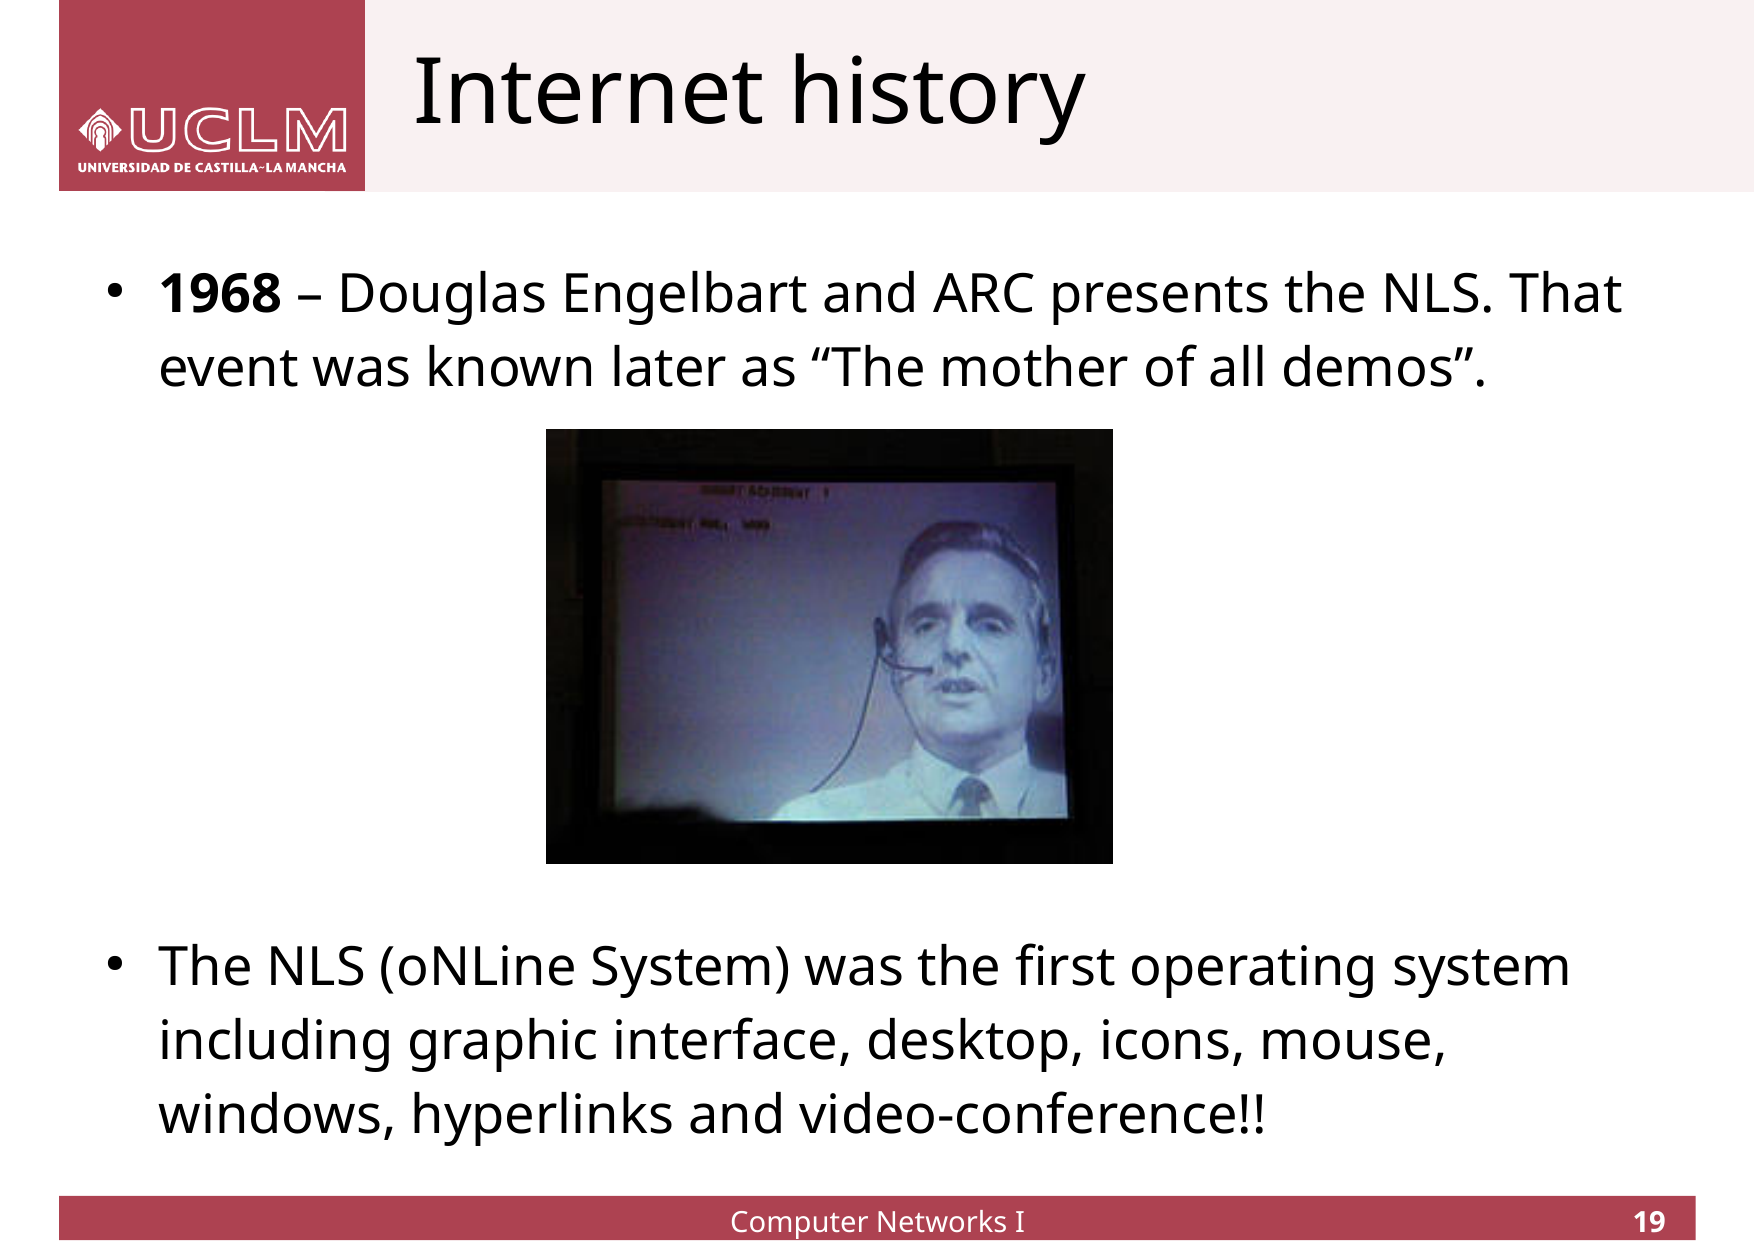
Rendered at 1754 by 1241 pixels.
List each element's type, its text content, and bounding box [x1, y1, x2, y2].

list The NLS (oNLine System) was the first operating system including graphic interface, desktop, icons, mouse, windows, hyperlinks and video-conference!! [87, 927, 1667, 1159]
title Internet history [413, 0, 1667, 198]
picture [59, 0, 365, 191]
list 1968 – Douglas Engelbart and ARC presents the NLS. That event was known later as “The mother of all demos”. [87, 254, 1667, 421]
picture [546, 429, 1113, 864]
